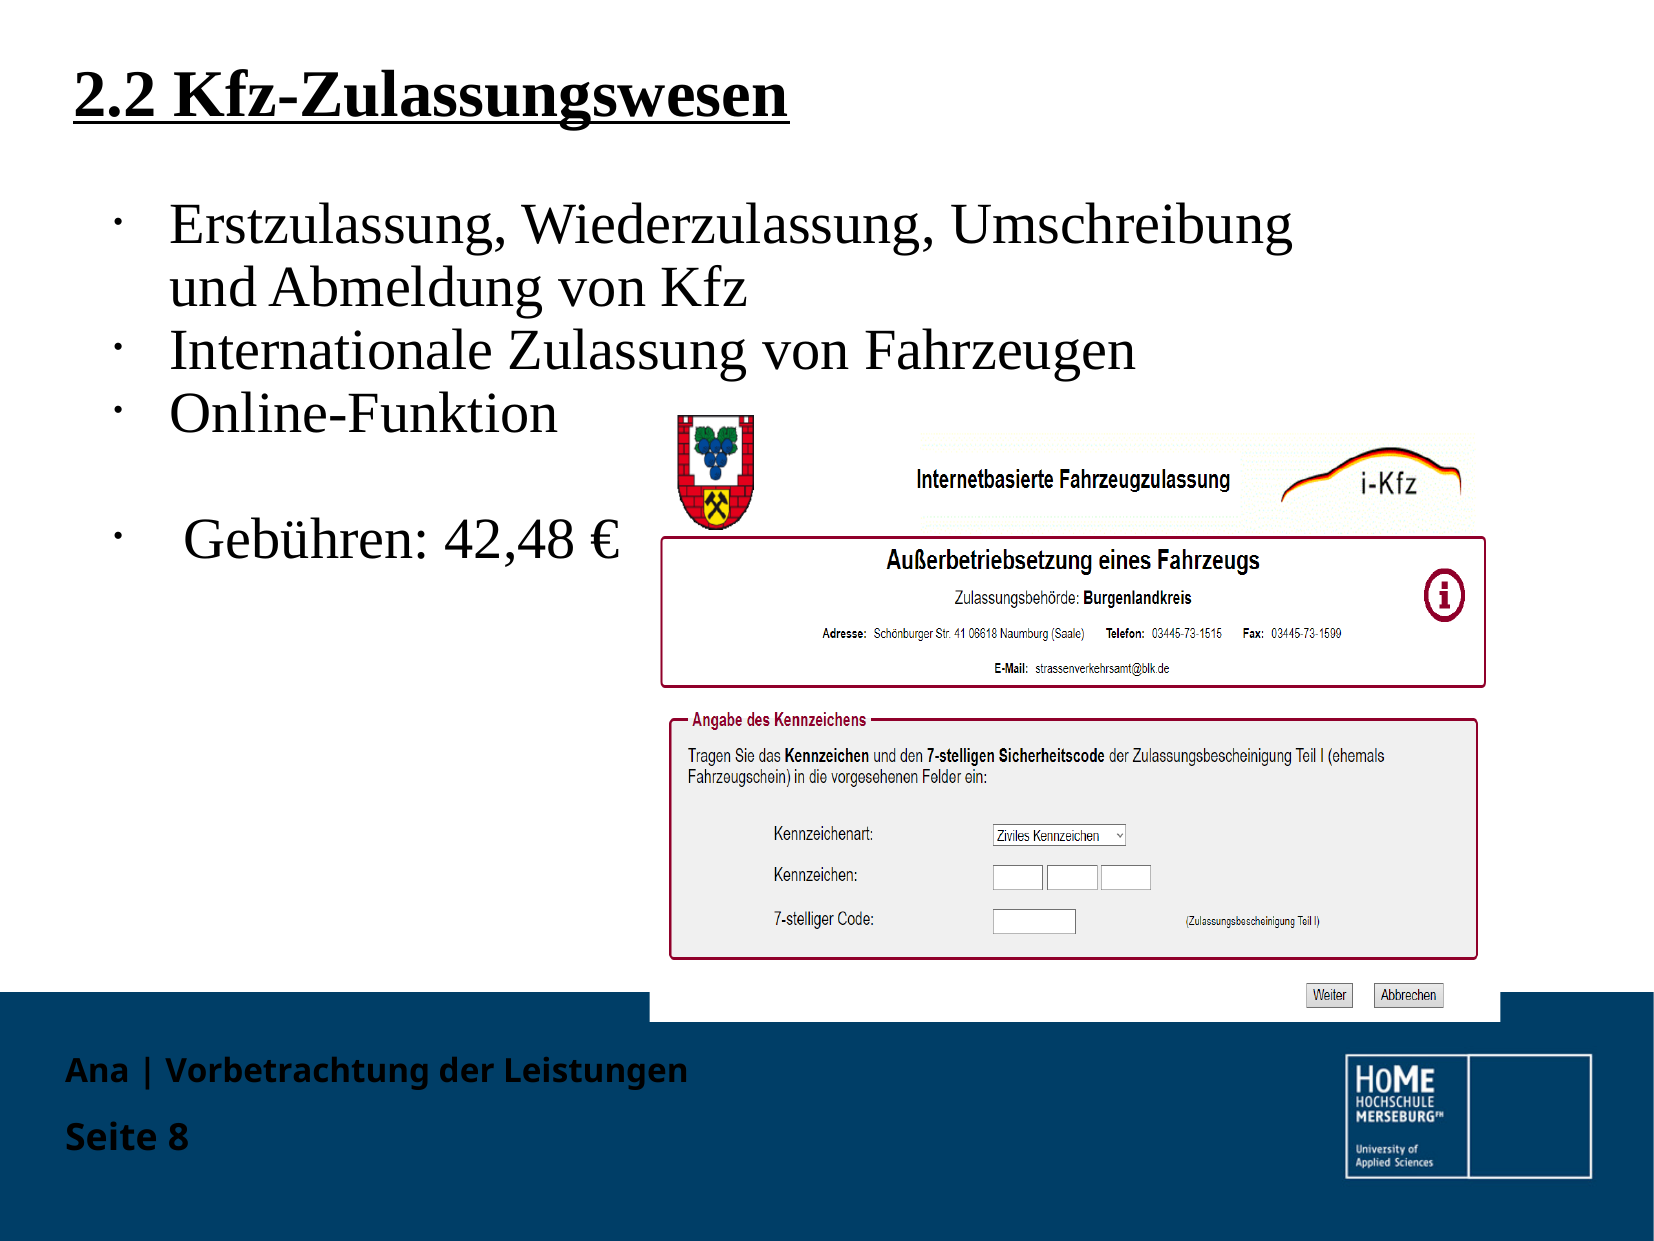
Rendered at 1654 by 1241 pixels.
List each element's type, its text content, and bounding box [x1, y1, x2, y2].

subtitle Erstzulassung, Wiederzulassung, Umschreibung und Abmeldung von Kfz Internationale Zulassung von Fahrzeugen Online-Funktion Gebühren: 42,48 € [98, 185, 1378, 1029]
title 2.2 Kfz-Zulassungswesen [58, 51, 1417, 253]
picture [0, 413, 1654, 1241]
